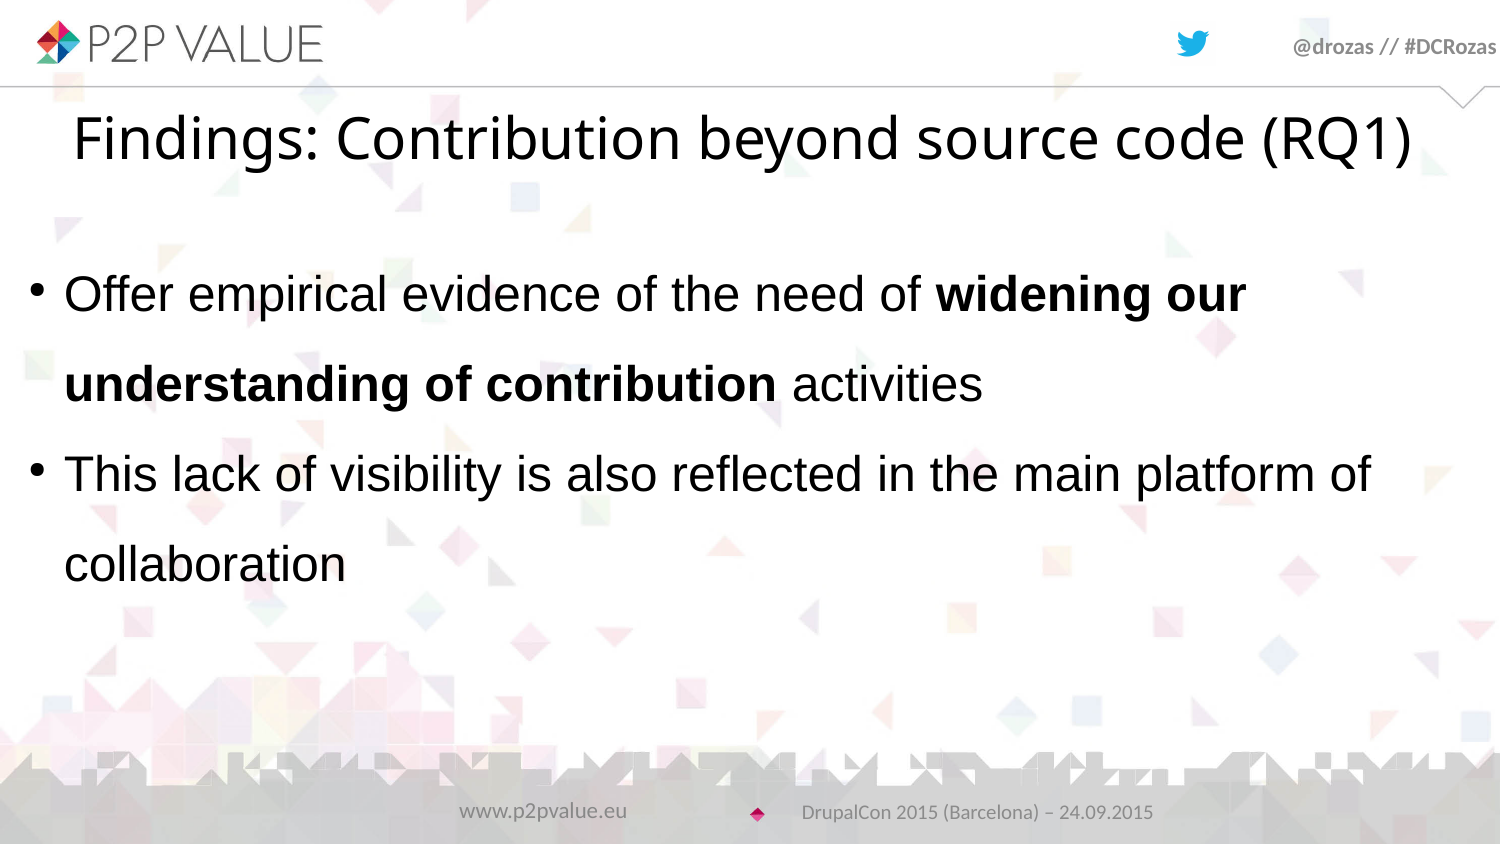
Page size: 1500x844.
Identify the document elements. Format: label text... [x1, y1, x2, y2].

text_box @drozas // #DCRozas [1170, 15, 1500, 76]
title Findings: Contribution beyond source code (RQ1) [0, 92, 1486, 181]
subtitle Offer empirical evidence of the need of widening our understanding of contribution activities This lack of visibility is also reflected in the main platform of collaboration [15, 225, 1496, 781]
picture [0, 0, 1500, 844]
text_box www.p2pvalue.eu [453, 789, 672, 829]
text_box DrupalCon 2015 (Barcelona) – 24.09.2015 [788, 788, 1481, 834]
